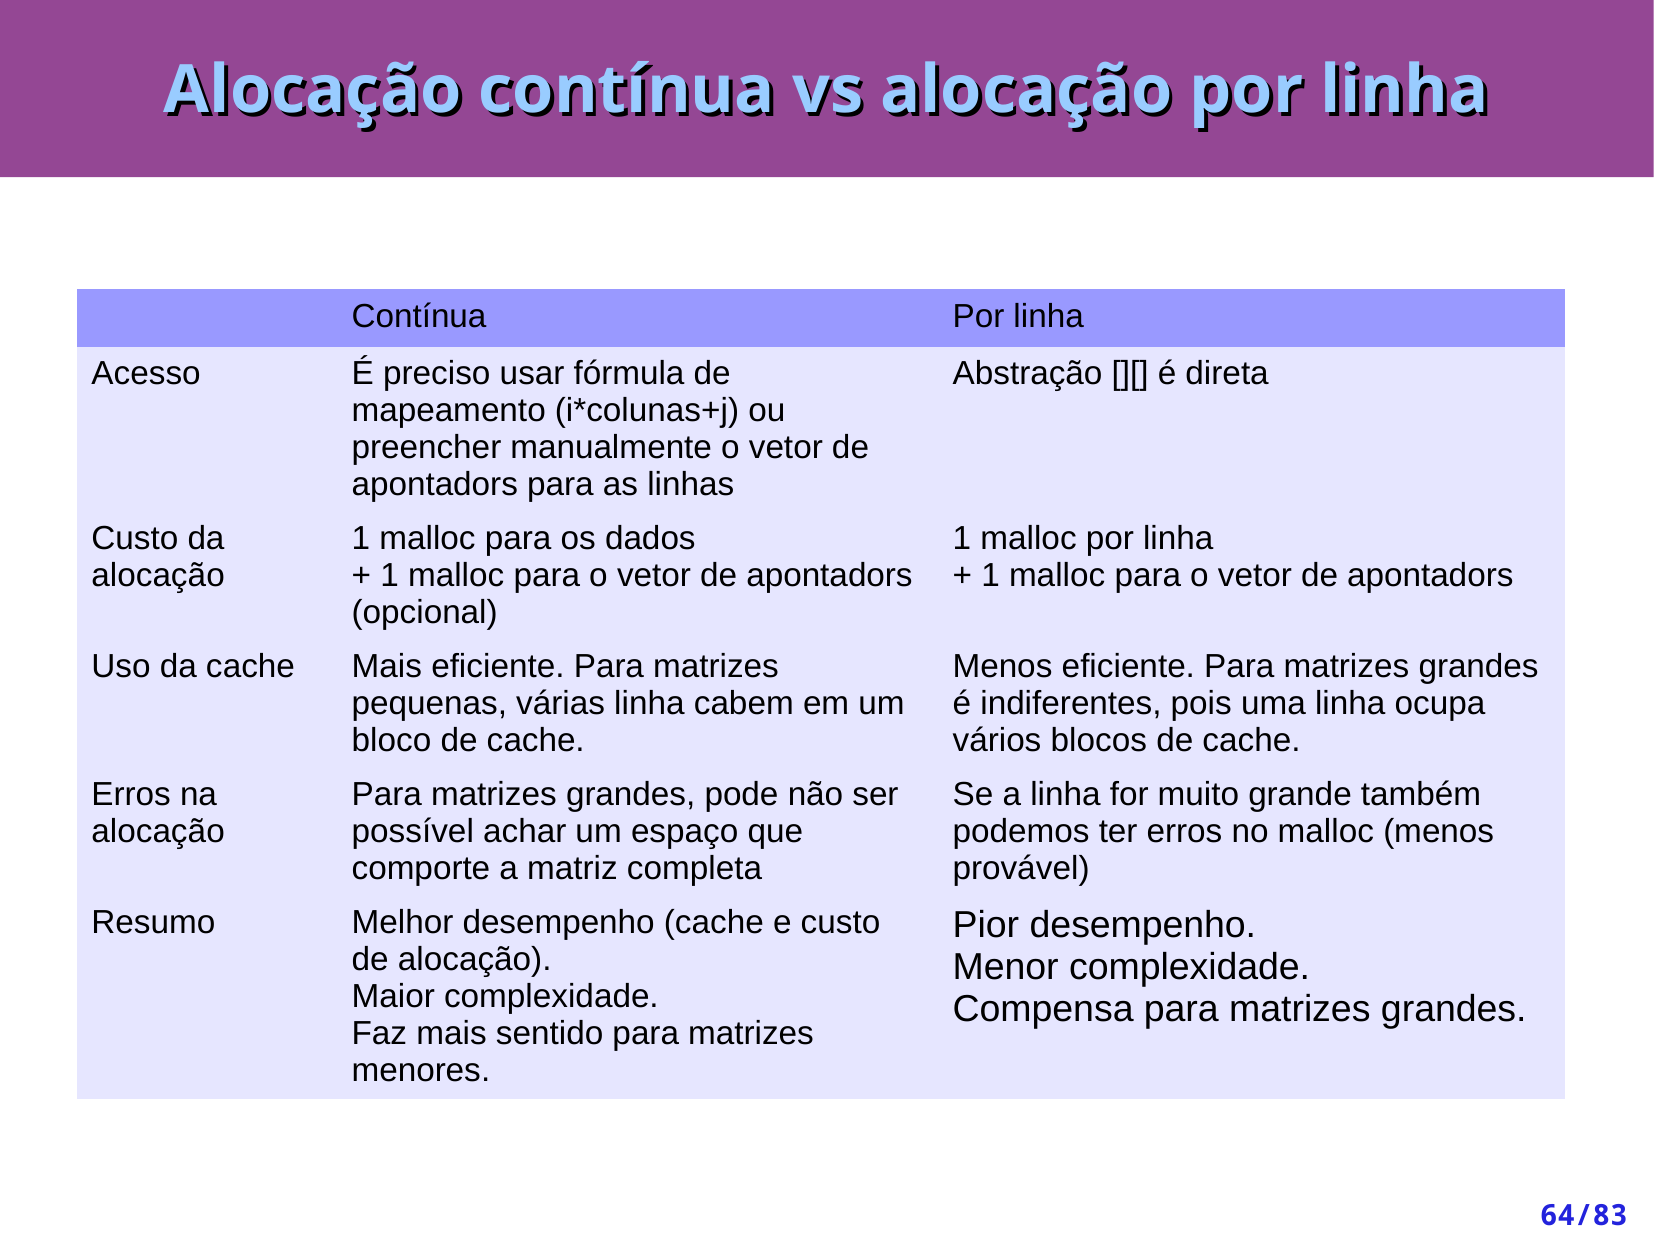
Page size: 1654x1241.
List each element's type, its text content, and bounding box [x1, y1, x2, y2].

table_header Contínua [337, 289, 938, 347]
table_cell Acesso [77, 347, 337, 512]
table_cell Uso da cache [77, 640, 337, 768]
table_cell Custo da alocação [77, 512, 337, 640]
table_cell Erros na alocação [77, 768, 337, 896]
table_cell 1 malloc por linha + 1 malloc para o vetor de apontadors [938, 512, 1565, 640]
table_cell Se a linha for muito grande também podemos ter erros no malloc (menos provável) [938, 768, 1565, 896]
table_header Por linha [938, 289, 1565, 347]
table_cell Melhor desempenho (cache e custo de alocação). Maior complexidade. Faz mais sentido para matrizes menores. [337, 896, 938, 1099]
table_cell 1 malloc para os dados + 1 malloc para o vetor de apontadors (opcional) [337, 512, 938, 640]
table_header [77, 289, 337, 347]
table_cell Para matrizes grandes, pode não ser possível achar um espaço que comporte a matriz completa [337, 768, 938, 896]
table_cell É preciso usar fórmula de mapeamento (i*colunas+j) ou preencher manualmente o vetor de apontadors para as linhas [337, 347, 938, 512]
table_cell Resumo [77, 896, 337, 1099]
table_cell Mais eficiente. Para matrizes pequenas, várias linha cabem em um bloco de cache. [337, 640, 938, 768]
title Alocação contínua vs alocação por linha [82, 0, 1571, 176]
table_cell Menos eficiente. Para matrizes grandes é indiferentes, pois uma linha ocupa vários blocos de cache. [938, 640, 1565, 768]
table_cell Pior desempenho. Menor complexidade. Compensa para matrizes grandes. [938, 896, 1565, 1099]
table_cell Abstração [][] é direta [938, 347, 1565, 512]
